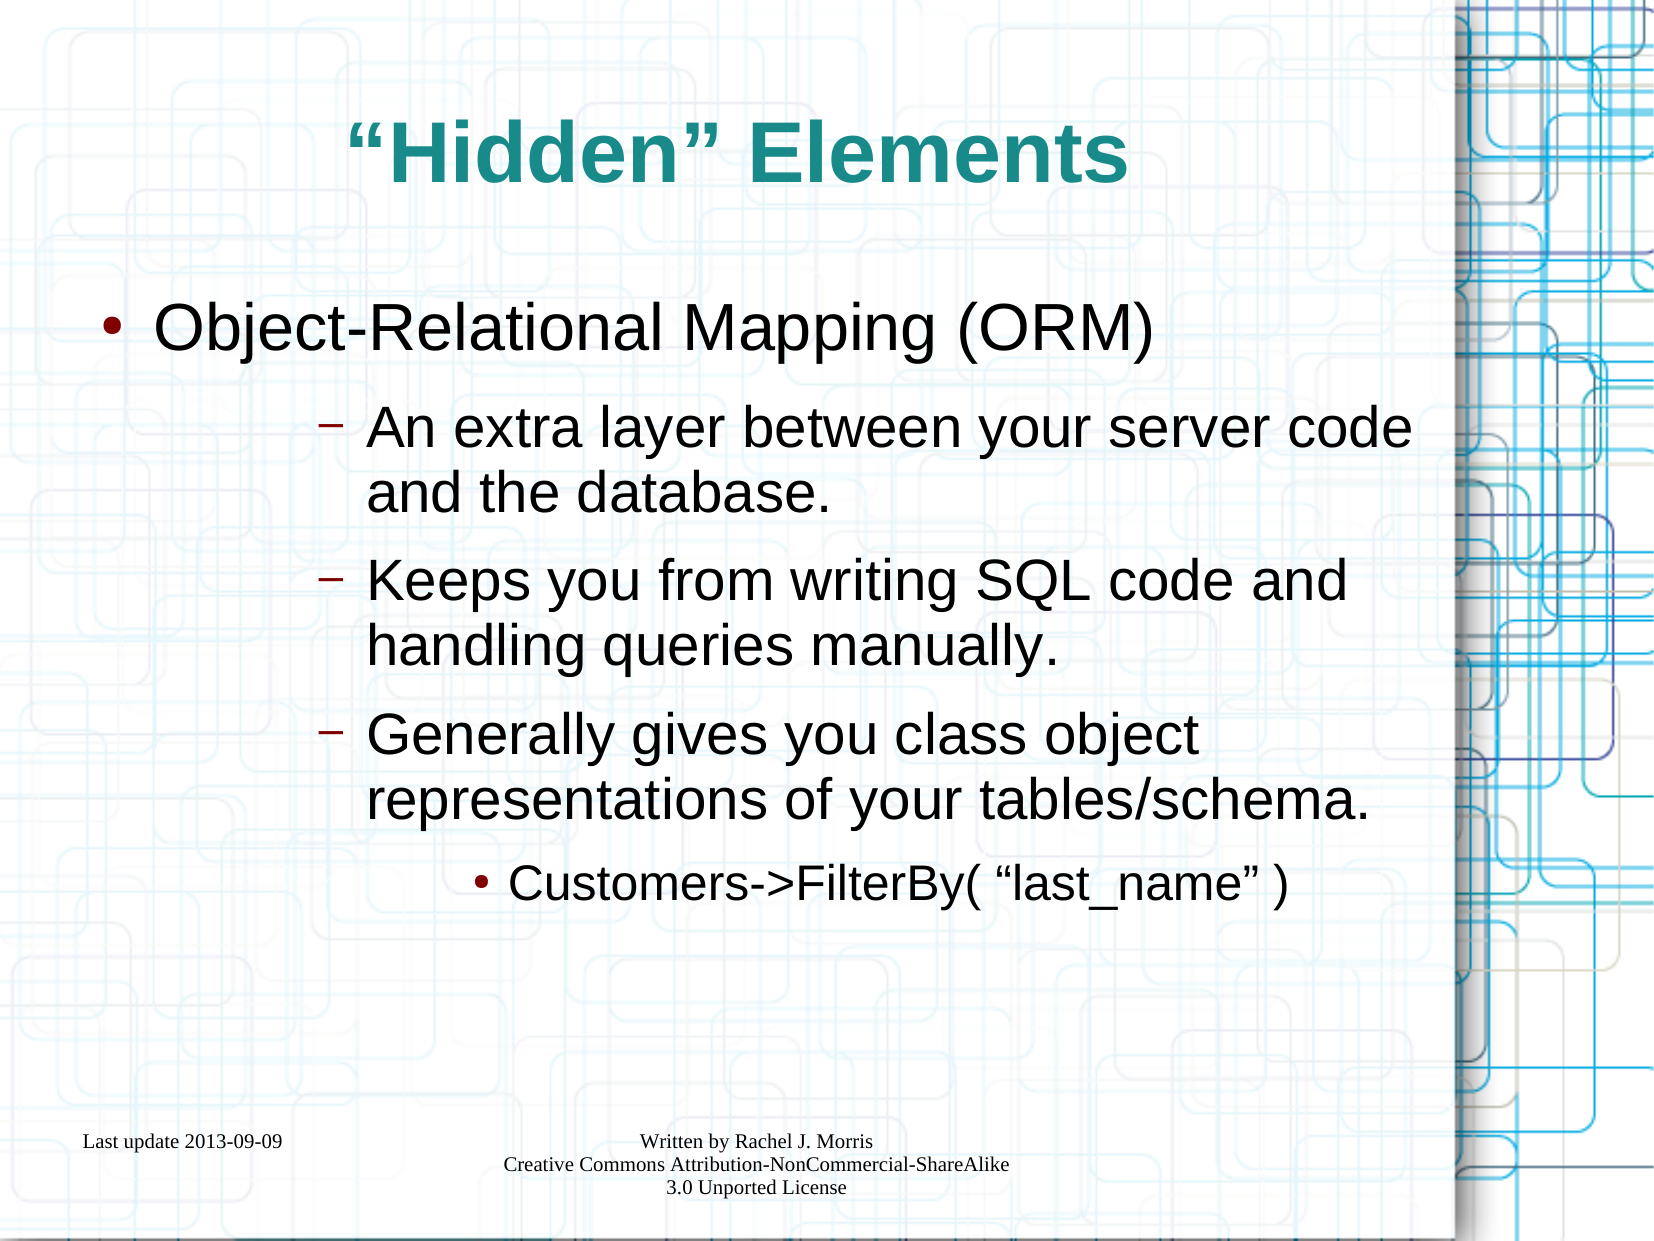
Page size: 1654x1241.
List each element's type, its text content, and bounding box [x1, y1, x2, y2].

list Object-Relational Mapping (ORM) An extra layer between your server code and the database. Keeps you from writing SQL code and handling queries manually. Generally gives you class object representations of your tables/schema. Customers->FilterBy( “last_name” ) [82, 290, 1418, 1010]
picture [0, 0, 1654, 1241]
title “Hidden” Elements [59, 49, 1418, 257]
